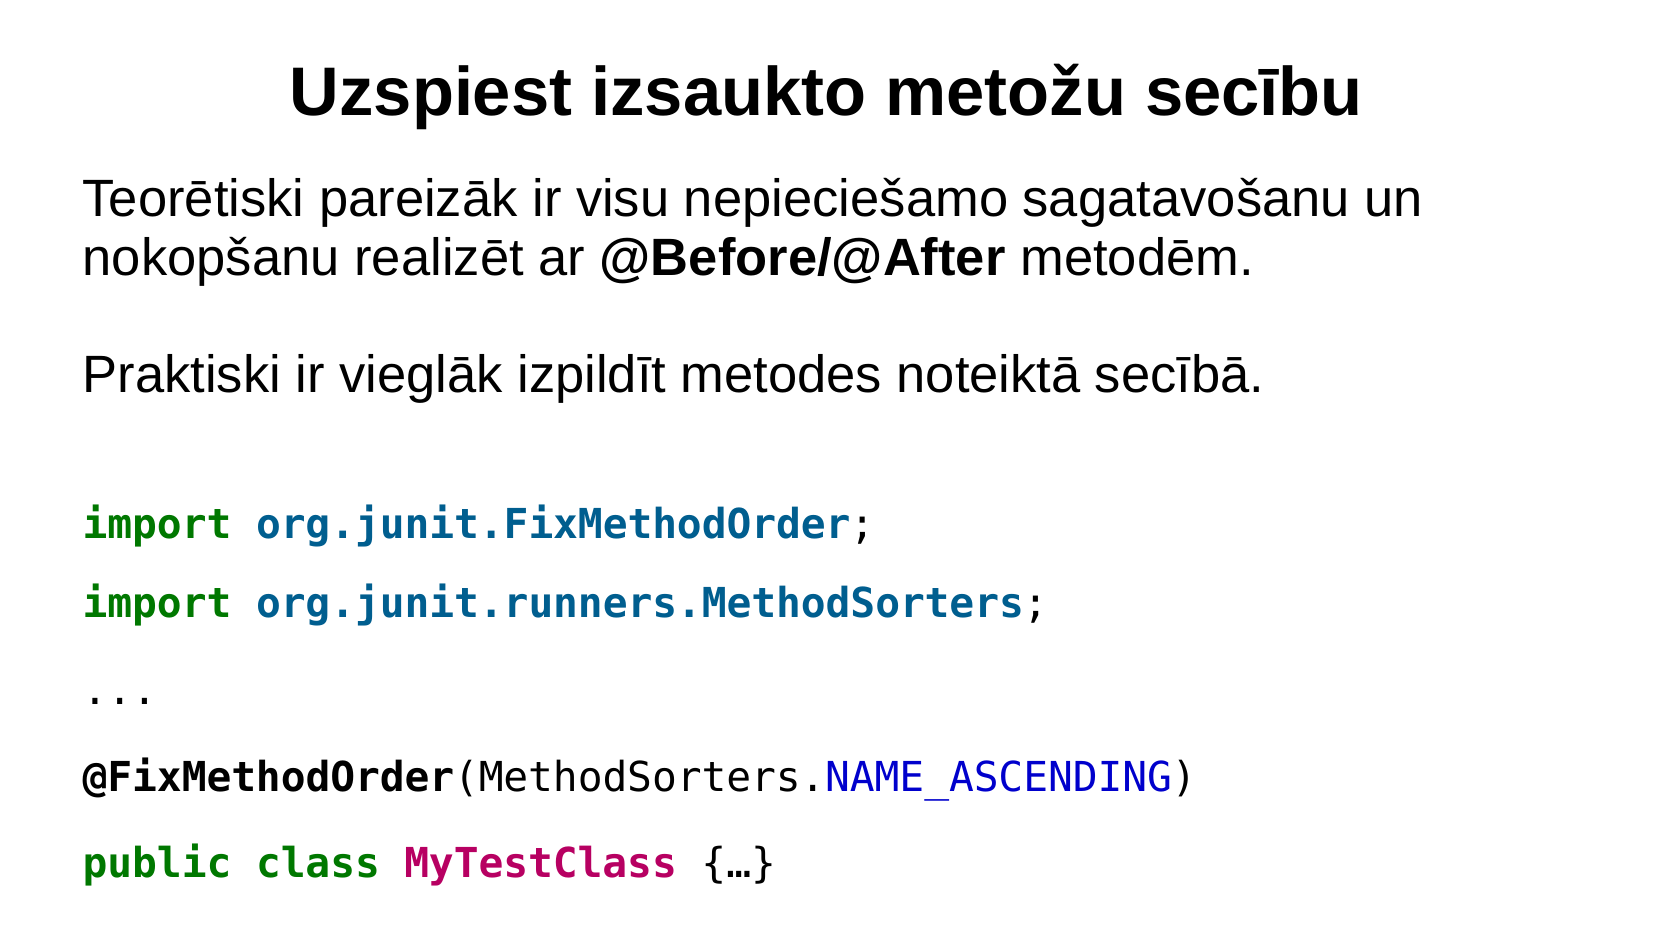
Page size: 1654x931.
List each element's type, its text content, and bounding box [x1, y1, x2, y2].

list Teorētiski pareizāk ir visu nepieciešamo sagatavošanu un nokopšanu realizēt ar @Before/@After metodēm. Praktiski ir vieglāk izpildīt metodes noteiktā secībā. import org.junit.FixMethodOrder; import org.junit.runners.MethodSorters; ... @FixMethodOrder(MethodSorters.NAME_ASCENDING) public class MyTestClass {…} [82, 168, 1538, 889]
title Uzspiest izsaukto metožu secību [82, 37, 1571, 147]
